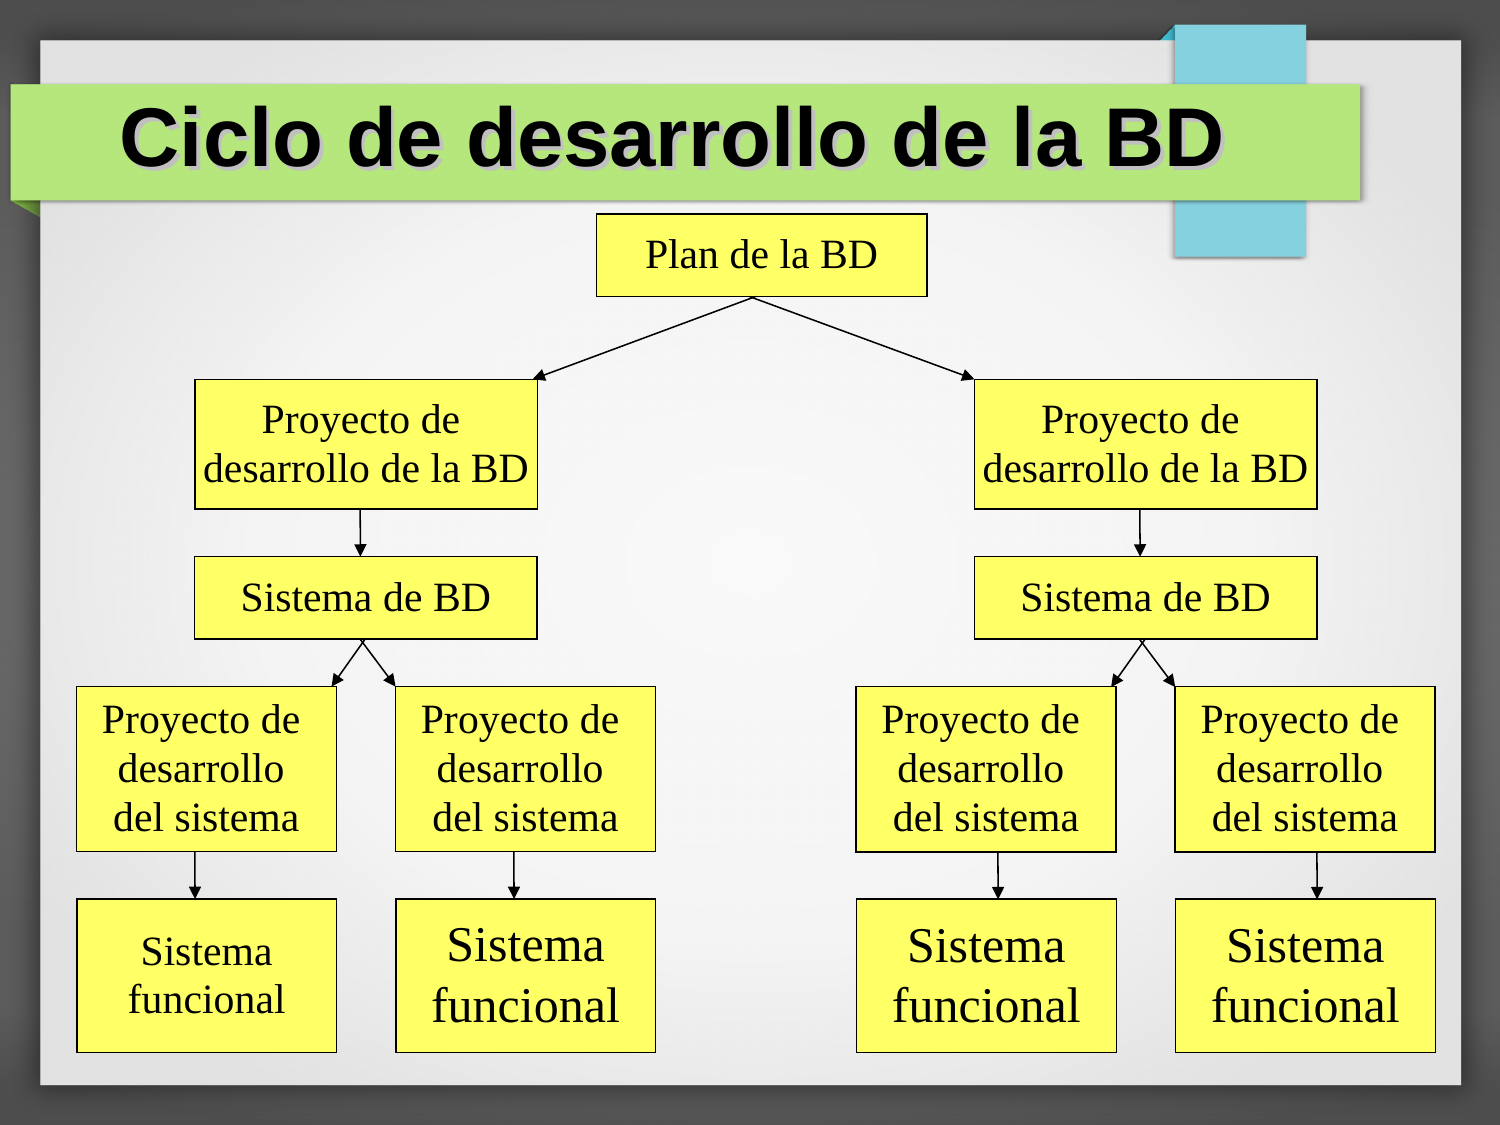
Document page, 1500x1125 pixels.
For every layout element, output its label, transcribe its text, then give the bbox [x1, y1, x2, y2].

text_box Proyecto de desarrollo del sistema [1175, 686, 1436, 852]
text_box Proyecto de desarrollo del sistema [395, 686, 656, 852]
text_box Sistema funcional [395, 898, 656, 1053]
text_box Proyecto de desarrollo de la BD [195, 379, 538, 510]
text_box Sistema funcional [1175, 899, 1436, 1053]
text_box Proyecto de desarrollo de la BD [974, 379, 1317, 510]
text_box Proyecto de desarrollo del sistema [76, 686, 337, 852]
title Ciclo de desarrollo de la BD [75, 85, 1359, 193]
text_box Proyecto de desarrollo del sistema [856, 686, 1117, 852]
picture [0, 0, 1500, 1125]
text_box Sistema funcional [856, 899, 1117, 1053]
text_box Sistema de BD [974, 556, 1317, 639]
text_box Plan de la BD [596, 213, 928, 297]
text_box Sistema de BD [194, 556, 538, 639]
text_box Sistema funcional [76, 898, 337, 1053]
